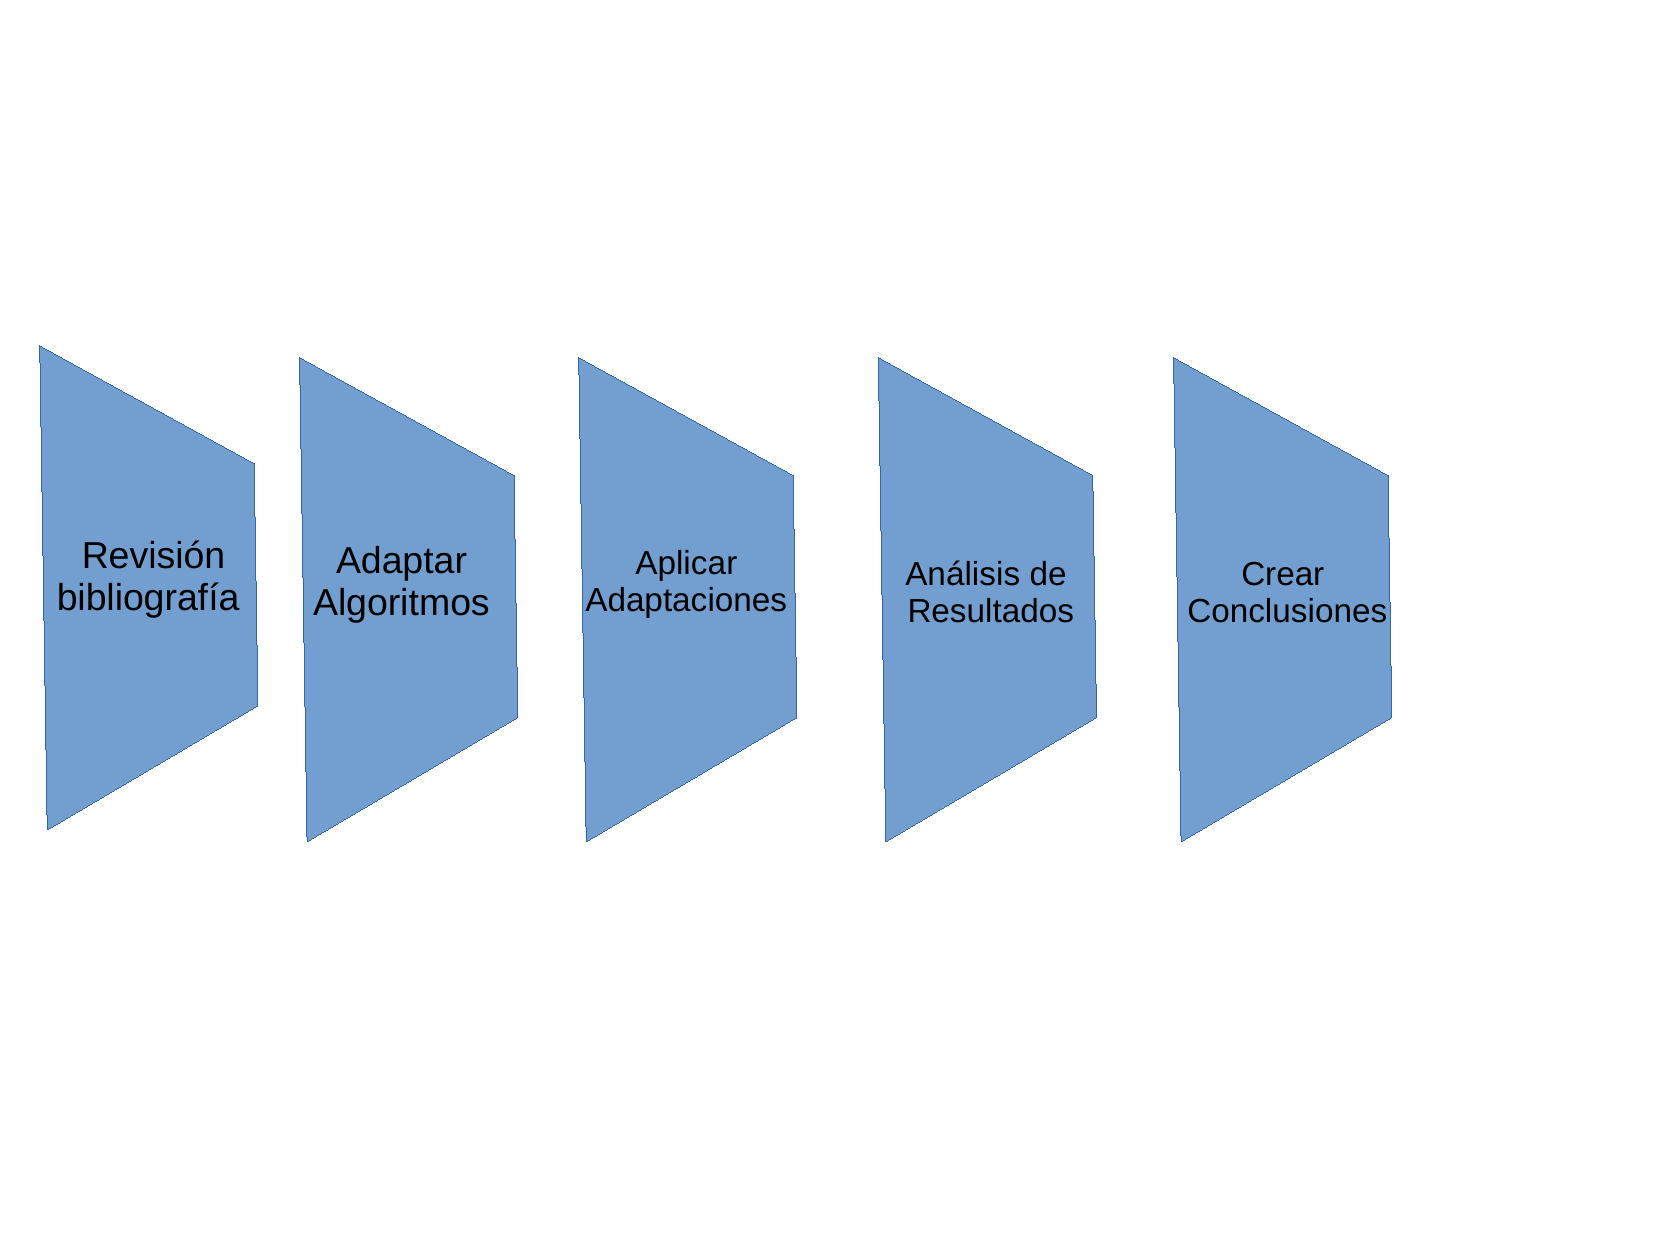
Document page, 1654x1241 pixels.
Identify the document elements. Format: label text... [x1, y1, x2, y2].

text_box [303, 631, 518, 842]
text_box [582, 628, 797, 842]
text_box Aplicar Adaptaciones [525, 537, 857, 628]
text_box [1173, 357, 1390, 547]
text_box [883, 676, 1097, 842]
text_box [878, 357, 1094, 547]
text_box [39, 345, 256, 527]
text_box Crear Conclusiones [1122, 547, 1453, 638]
text_box [1177, 638, 1392, 842]
text_box Análisis de Resultados [820, 547, 1152, 676]
text_box [299, 357, 515, 532]
text_box [44, 626, 258, 830]
text_box Revisión bibliografía [0, 527, 302, 626]
text_box [578, 357, 795, 537]
text_box Adaptar Algoritmos [236, 532, 567, 631]
